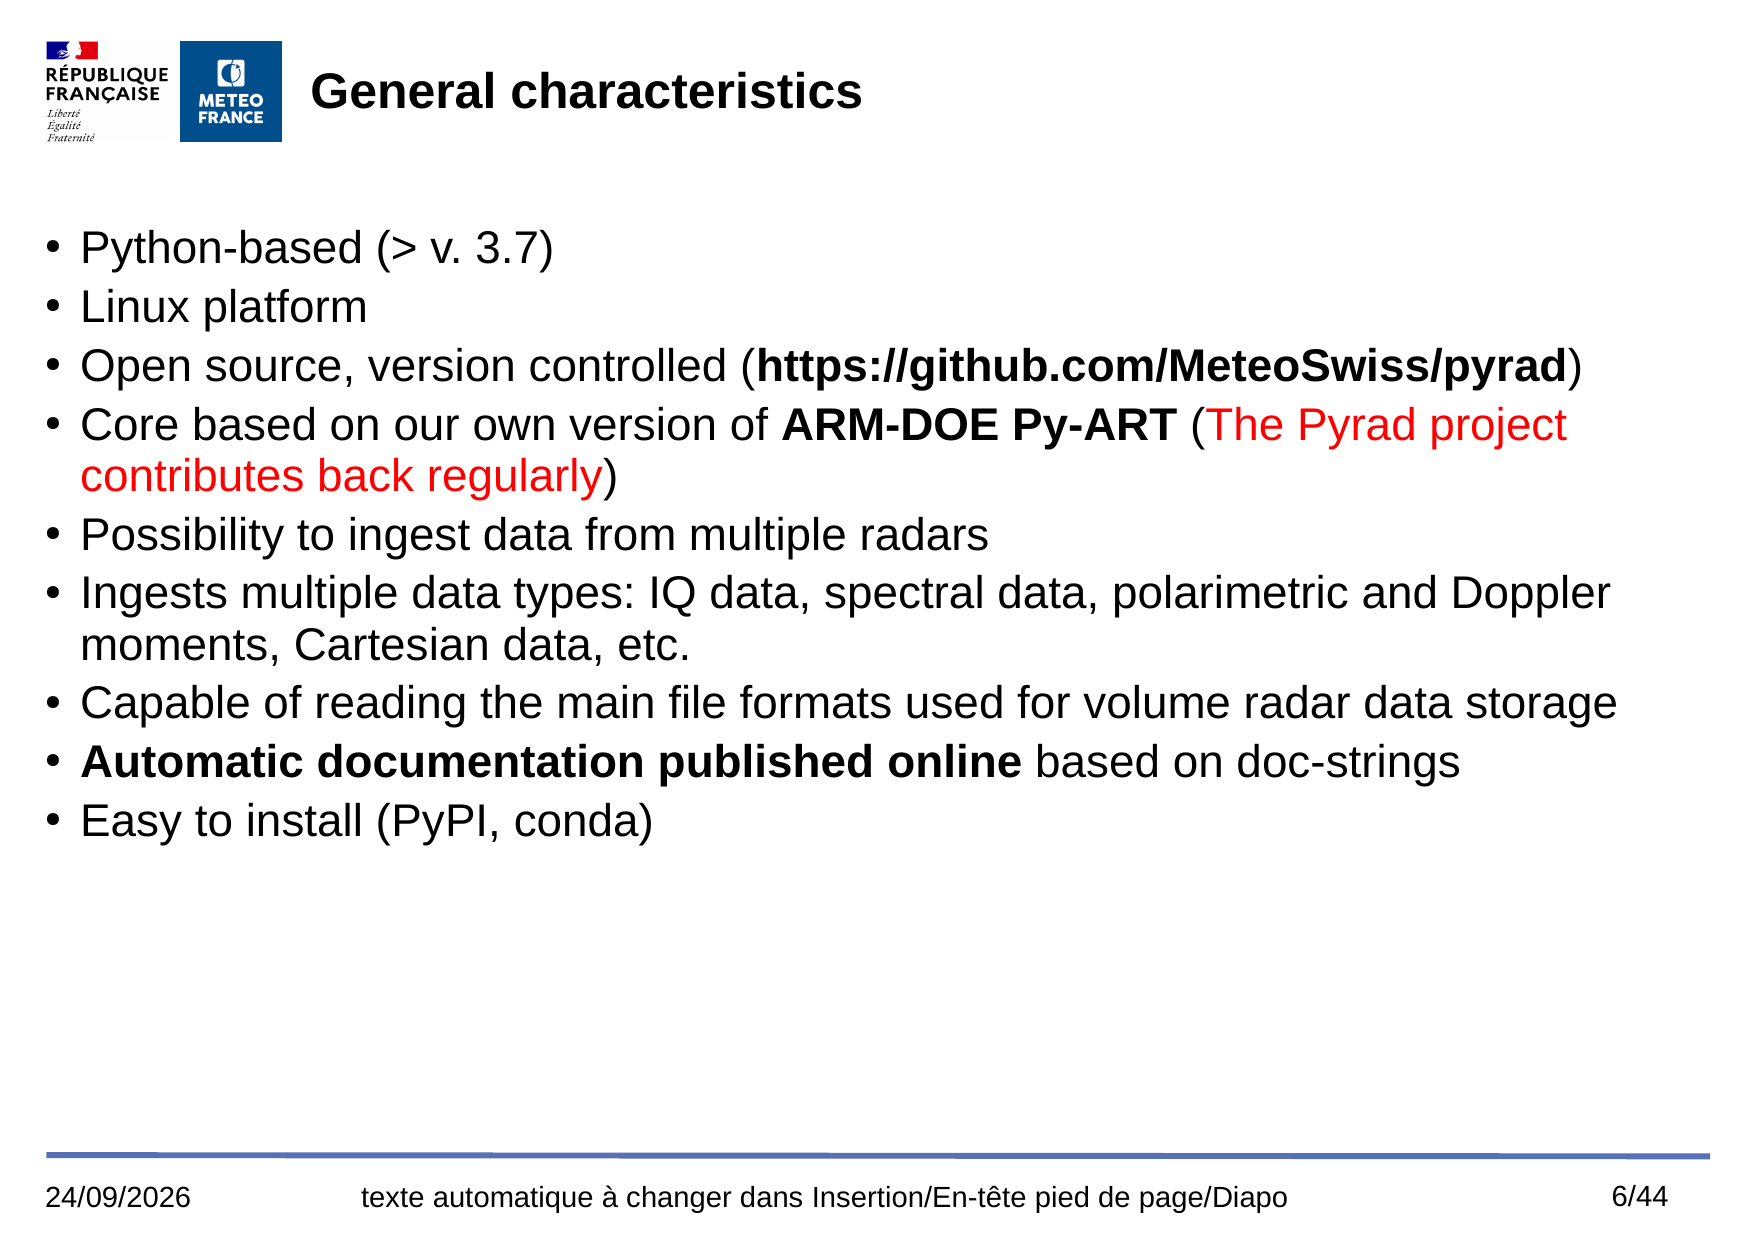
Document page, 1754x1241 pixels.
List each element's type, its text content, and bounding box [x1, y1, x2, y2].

list Python-based (> v. 3.7) Linux platform Open source, version controlled (https://github.com/MeteoSwiss/pyrad) Core based on our own version of ARM-DOE Py-ART (The Pyrad project contributes back regularly) Possibility to ingest data from multiple radars Ingests multiple data types: IQ data, spectral data, polarimetric and Doppler moments, Cartesian data, etc. Capable of reading the main file formats used for volume radar data storage Automatic documentation published online based on doc-strings Easy to install (PyPI, conda) [44, 222, 1712, 1118]
title General characteristics [310, 40, 1697, 142]
picture [46, 41, 172, 142]
picture [180, 41, 282, 142]
